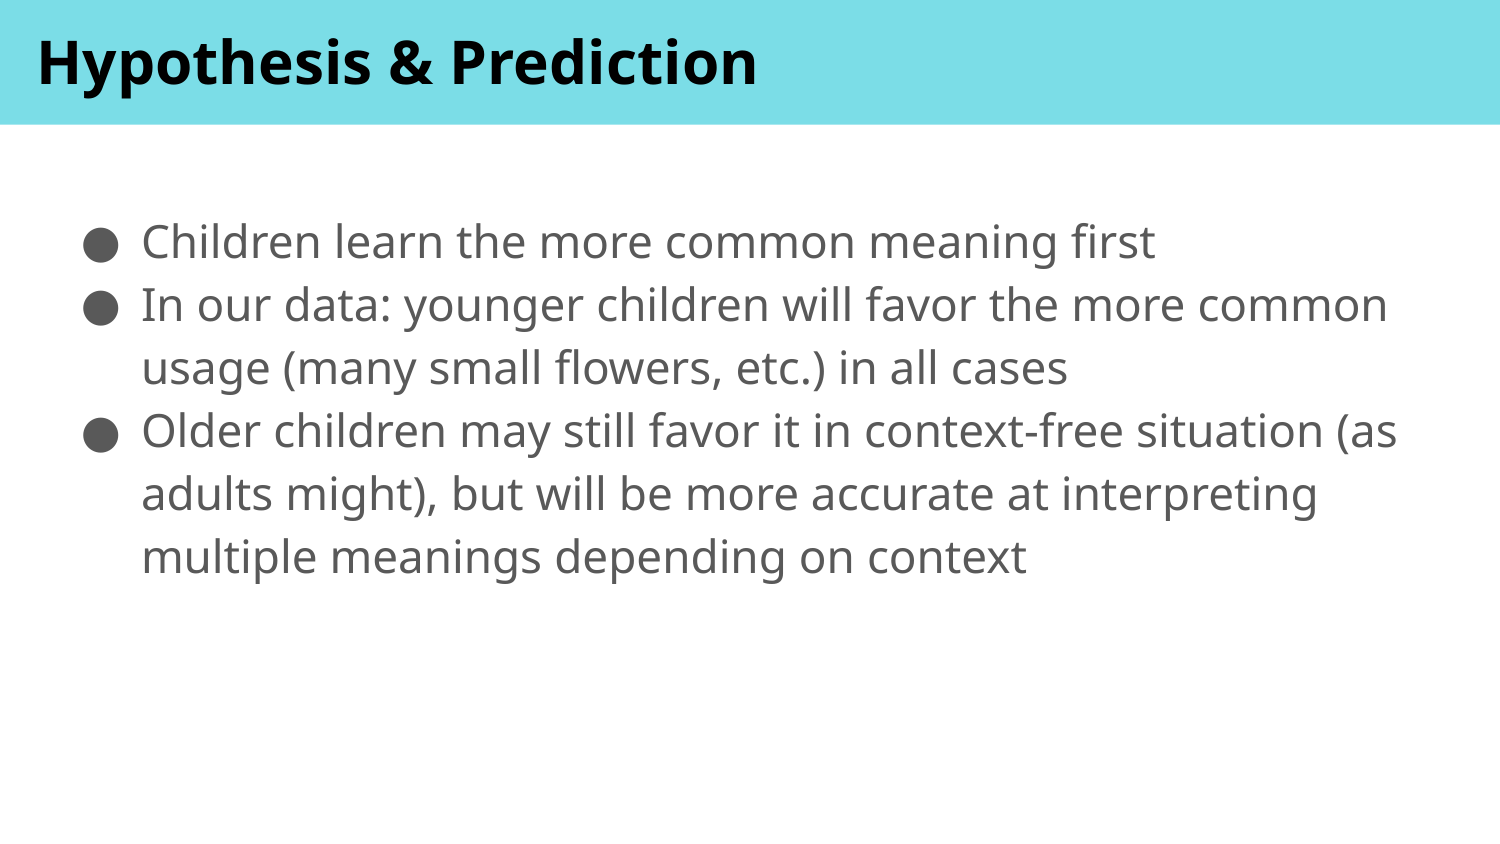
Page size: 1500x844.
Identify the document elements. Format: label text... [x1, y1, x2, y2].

list Children learn the more common meaning first In our data: younger children will favor the more common usage (many small flowers, etc.) in all cases Older children may still favor it in context-free situation (as adults might), but will be more accurate at interpreting multiple meanings depending on context [51, 189, 1449, 750]
title Hypothesis & Prediction [21, 9, 1420, 114]
